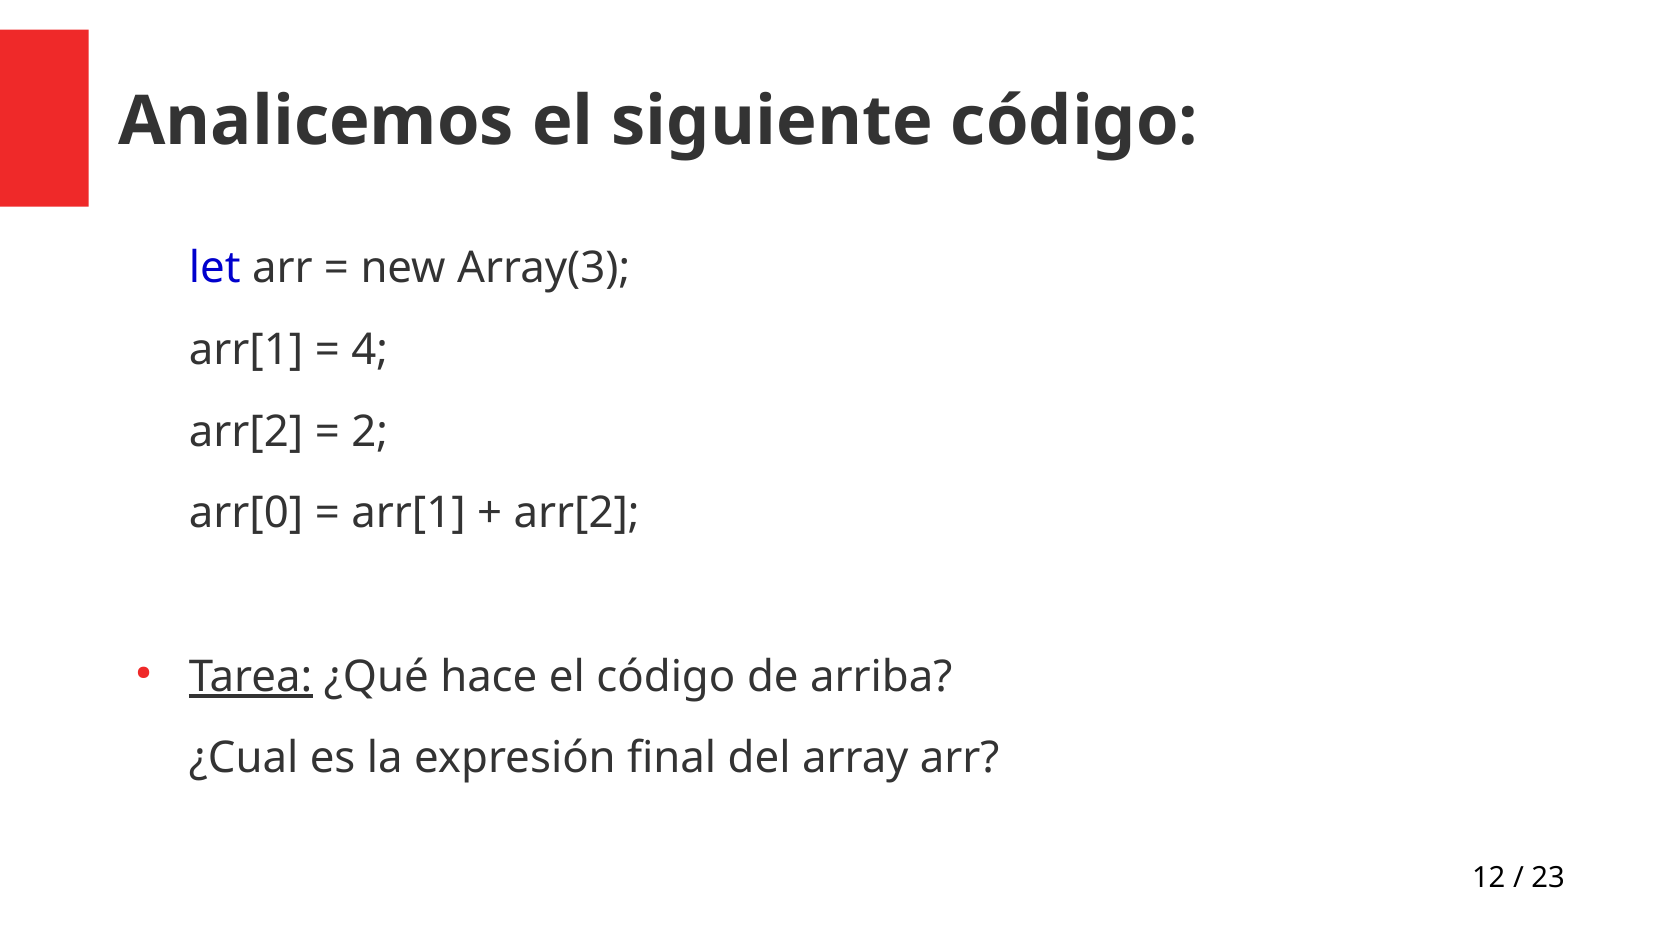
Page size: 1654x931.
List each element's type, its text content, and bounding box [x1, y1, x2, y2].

title Analicemos el siguiente código: [118, 29, 1595, 207]
list let arr = new Array(3); arr[1] = 4; arr[2] = 2; arr[0] = arr[1] + arr[2]; Tarea: ¿Qué hace el código de arriba? ¿Cual es la expresión final del array arr? [118, 236, 1595, 798]
